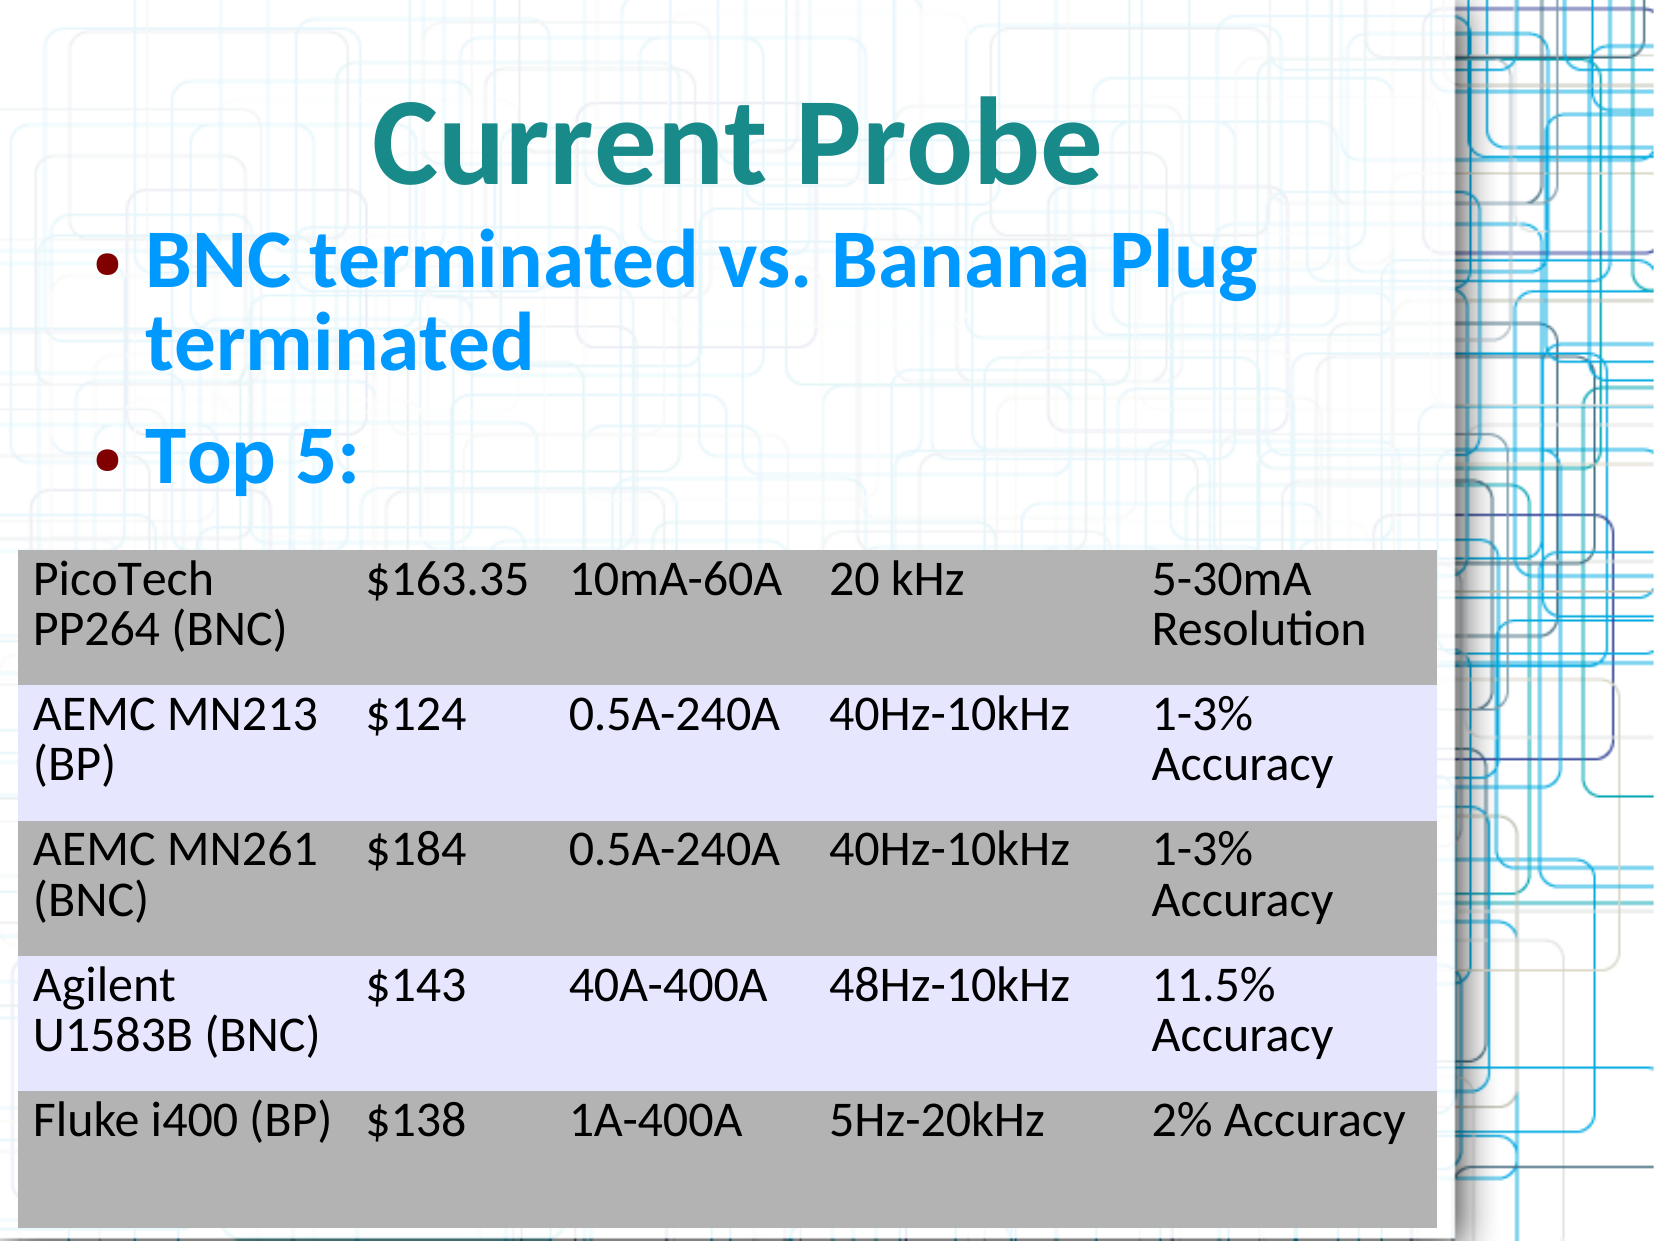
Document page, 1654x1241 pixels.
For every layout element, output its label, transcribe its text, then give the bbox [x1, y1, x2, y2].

table_cell 2% Accuracy [1137, 1091, 1437, 1228]
table_cell AEMC MN261 (BNC) [18, 821, 351, 956]
table_cell 40A-400A [554, 956, 814, 1091]
table_header 10mA-60A [554, 550, 814, 685]
table_cell $124 [351, 685, 554, 821]
table_cell 40Hz-10kHz [814, 685, 1137, 821]
table_cell Fluke i400 (BP) [18, 1091, 351, 1228]
table_cell 0.5A-240A [554, 821, 814, 956]
table_cell $143 [351, 956, 554, 1091]
title Current Probe [59, 49, 1418, 257]
picture [0, 0, 1654, 1241]
table_cell $184 [351, 821, 554, 956]
table_cell $138 [351, 1091, 554, 1228]
table_cell AEMC MN213 (BP) [18, 685, 351, 821]
table_header PicoTech PP264 (BNC) [18, 550, 351, 685]
table_cell Agilent U1583B (BNC) [18, 956, 351, 1091]
list BNC terminated vs. Banana Plug terminated Top 5: [75, 225, 1456, 1007]
table_cell 48Hz-10kHz [814, 956, 1137, 1091]
table_cell 40Hz-10kHz [814, 821, 1137, 956]
table_cell 1-3% Accuracy [1137, 821, 1437, 956]
table_cell 5Hz-20kHz [814, 1091, 1137, 1228]
table_cell 0.5A-240A [554, 685, 814, 821]
table_cell 11.5% Accuracy [1137, 956, 1437, 1091]
table_header $163.35 [351, 550, 554, 685]
table_header 20 kHz [814, 550, 1137, 685]
table_header 5-30mA Resolution [1137, 550, 1437, 685]
table_cell 1A-400A [554, 1091, 814, 1228]
table_cell 1-3% Accuracy [1137, 685, 1437, 821]
